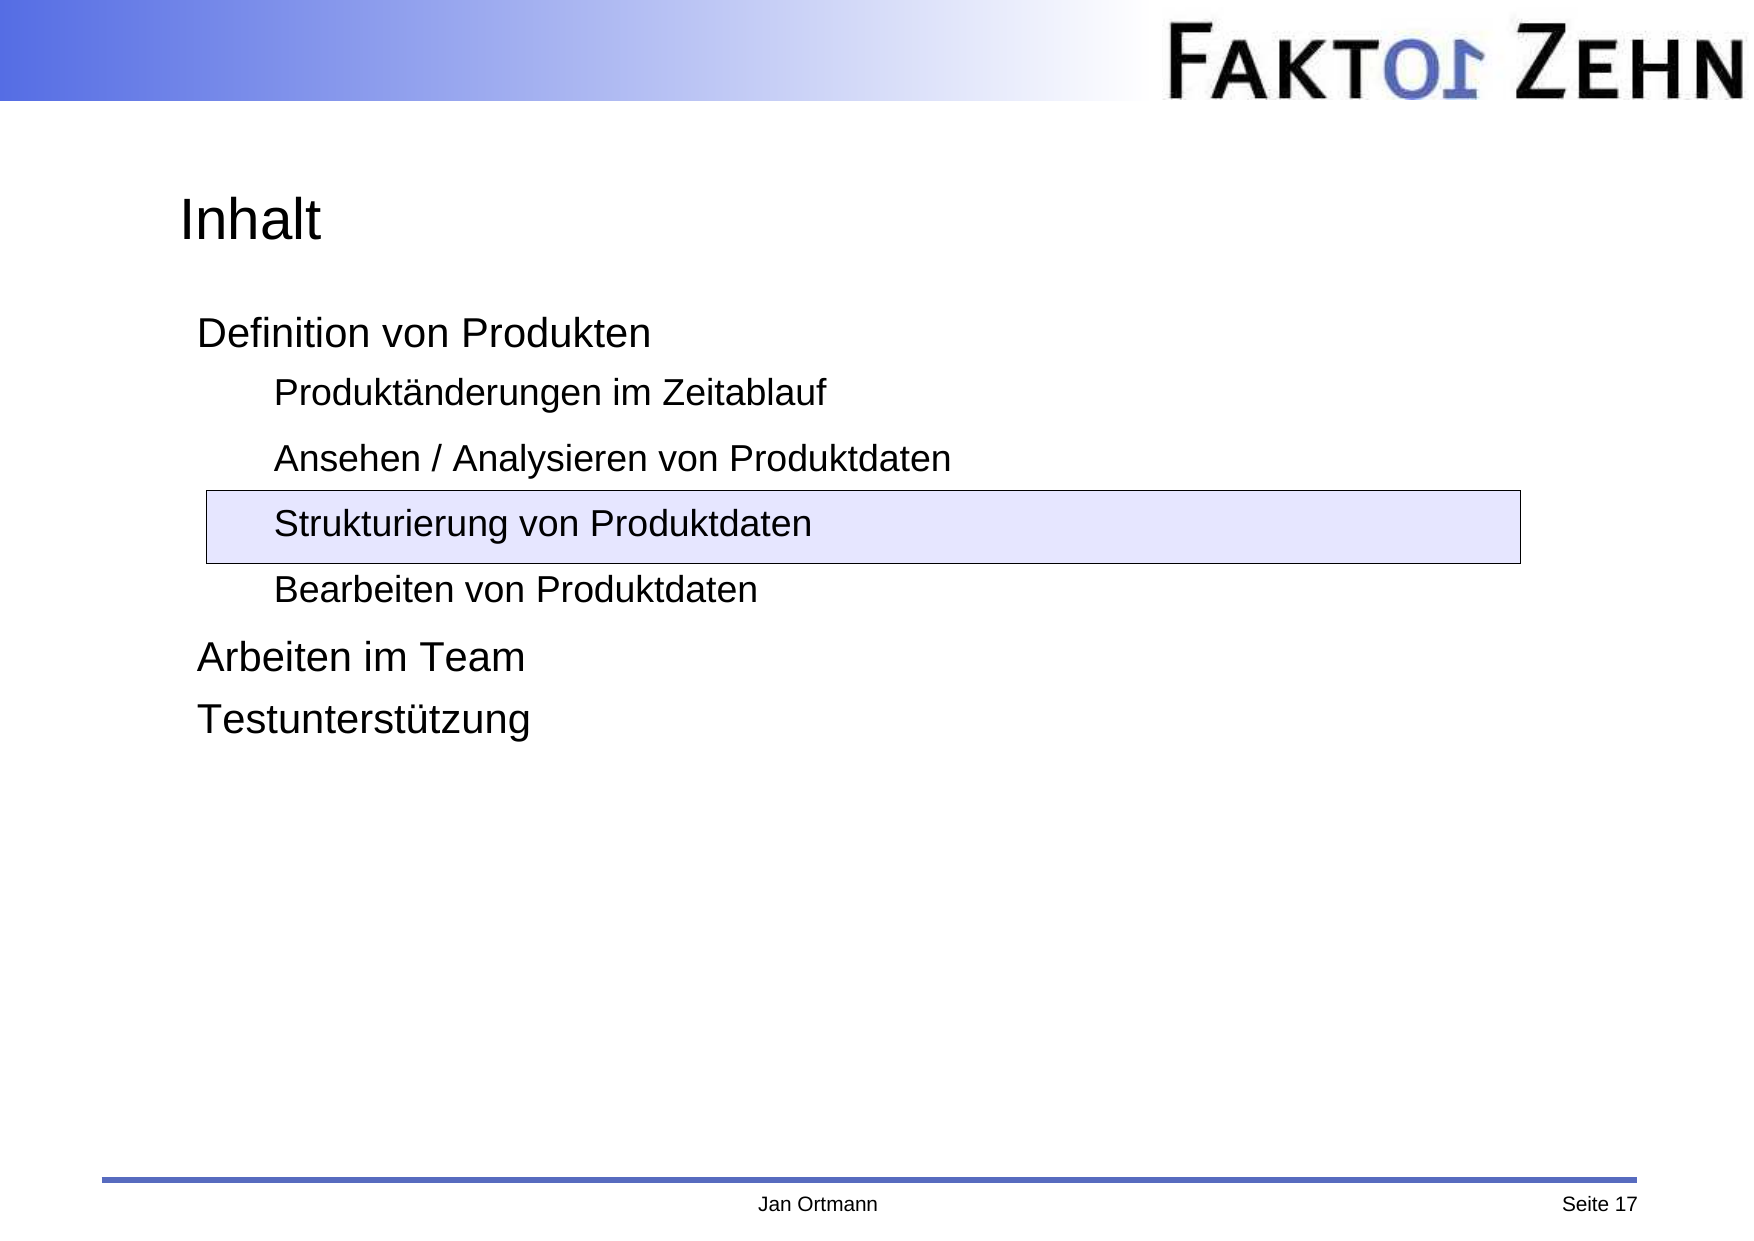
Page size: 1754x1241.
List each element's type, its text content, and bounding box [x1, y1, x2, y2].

picture [1162, 7, 1752, 100]
title Inhalt [179, 142, 1576, 296]
list Definition von Produkten Produktänderungen im Zeitablauf Ansehen / Analysieren von Produktdaten Strukturierung von Produktdaten Bearbeiten von Produktdaten Arbeiten im Team Testunterstützung [179, 310, 1576, 1078]
